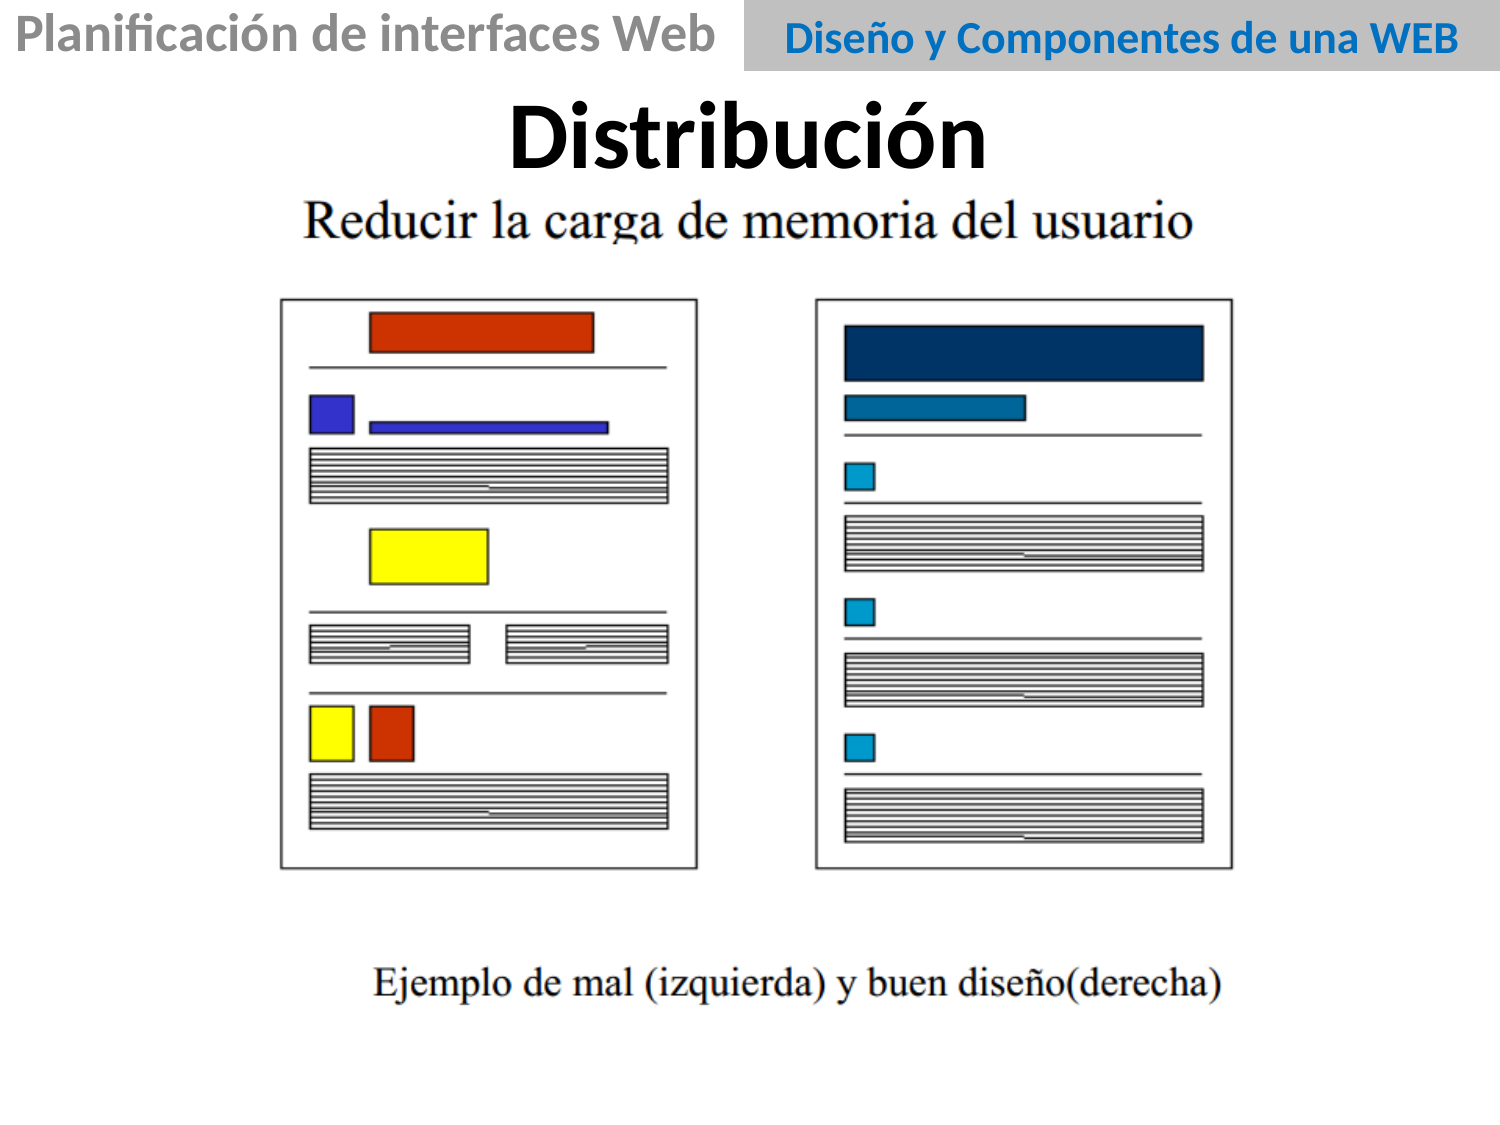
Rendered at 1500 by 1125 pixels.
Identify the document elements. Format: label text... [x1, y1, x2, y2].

picture [263, 185, 1247, 1024]
text_box Distribución [370, 72, 1128, 185]
title Planificación de interfaces Web [0, 0, 744, 60]
title Diseño y Componentes de una WEB [744, 0, 1500, 71]
